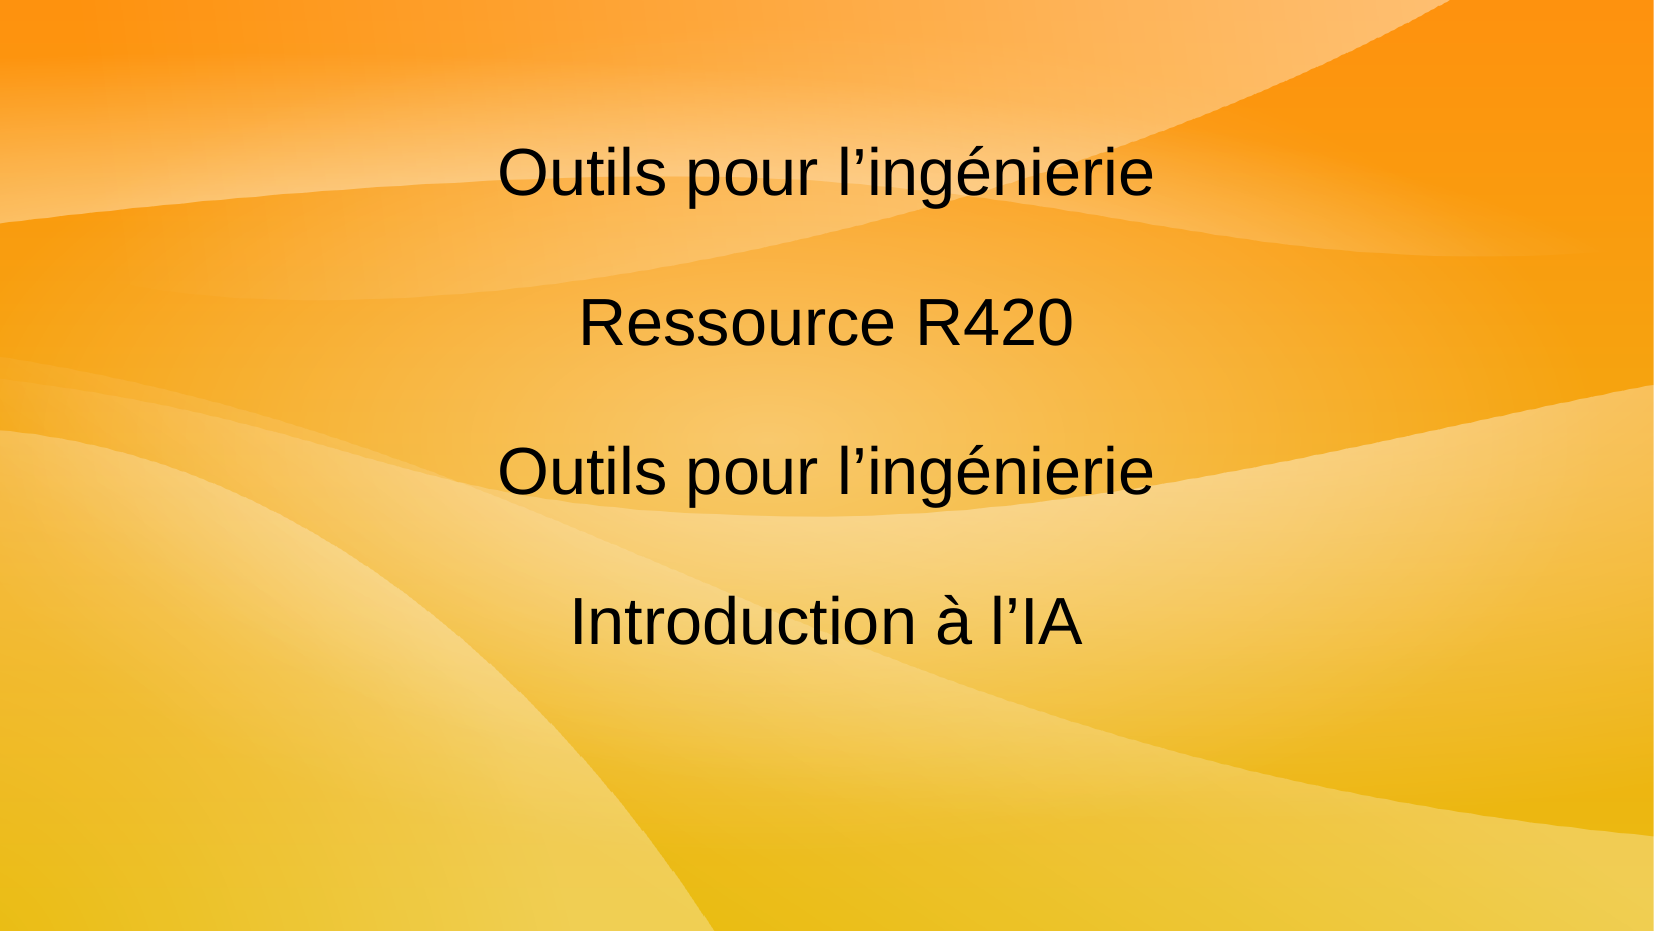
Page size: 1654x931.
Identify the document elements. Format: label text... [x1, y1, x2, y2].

picture [0, 0, 1654, 931]
subtitle Outils pour l’ingénierie Ressource R420 Outils pour l’ingénierie Introduction à l’IA [82, 37, 1571, 757]
